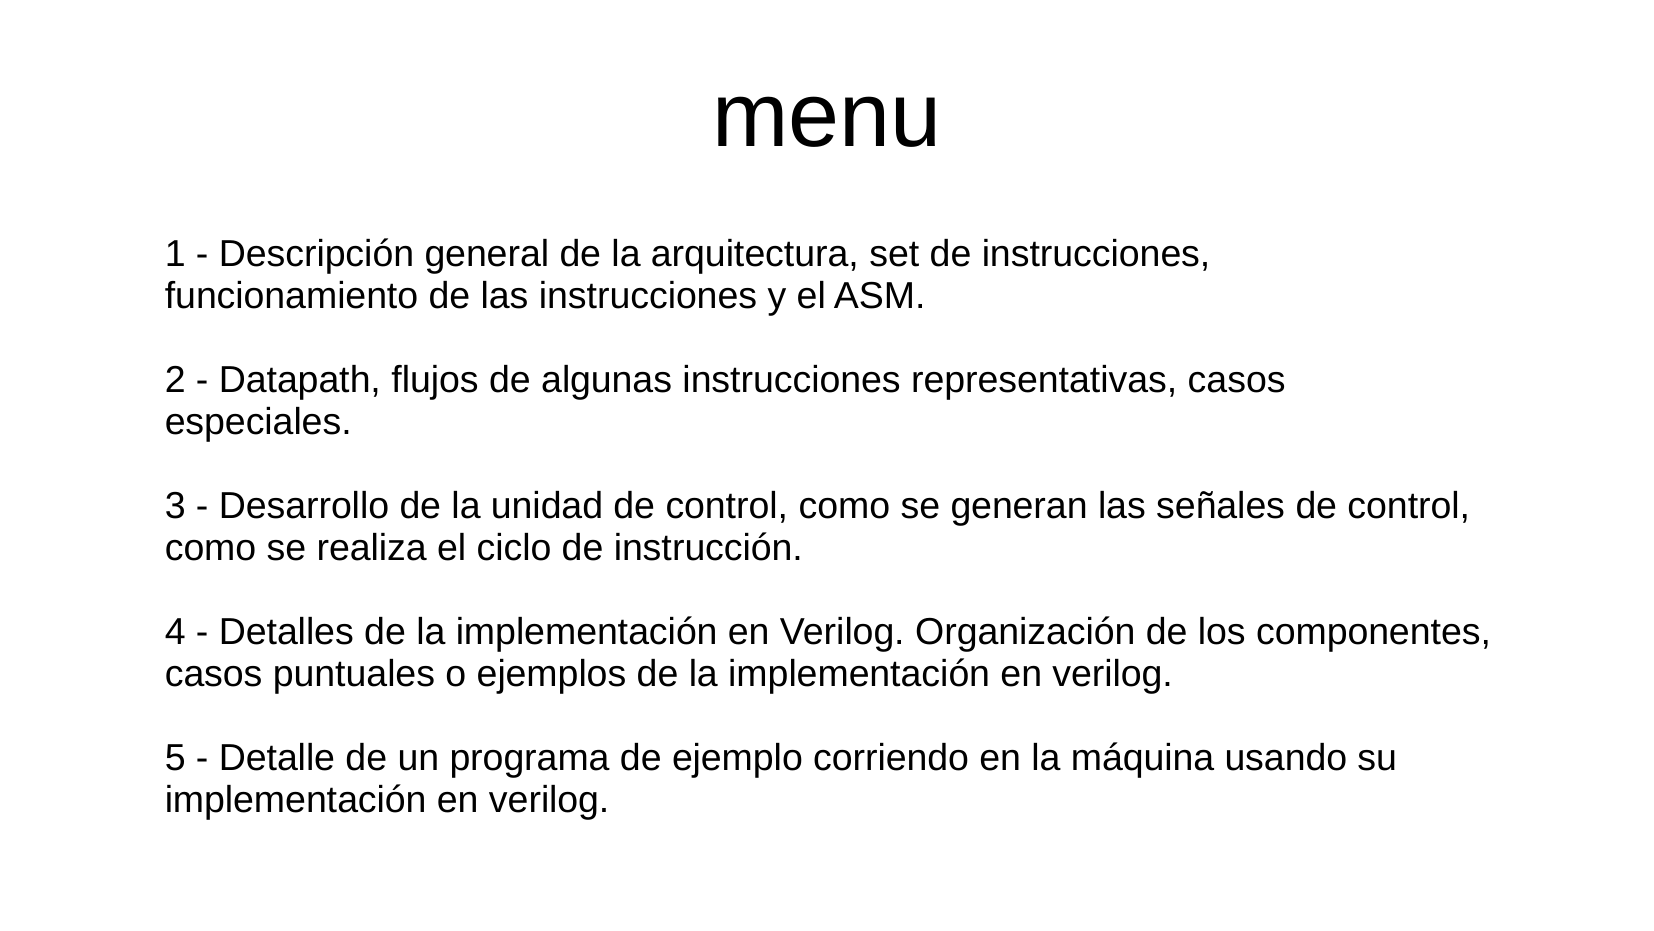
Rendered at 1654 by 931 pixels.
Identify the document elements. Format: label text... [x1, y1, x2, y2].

title menu [82, 37, 1571, 193]
text_box 1 - Descripción general de la arquitectura, set de instrucciones, funcionamiento de las instrucciones y el ASM. 2 - Datapath, flujos de algunas instrucciones representativas, casos especiales. 3 - Desarrollo de la unidad de control, como se generan las señales de control, como se realiza el ciclo de instrucción. 4 - Detalles de la implementación en Verilog. Organización de los componentes, casos puntuales o ejemplos de la implementación en verilog. 5 - Detalle de un programa de ejemplo corriendo en la máquina usando su implementación en verilog. [150, 225, 1513, 828]
